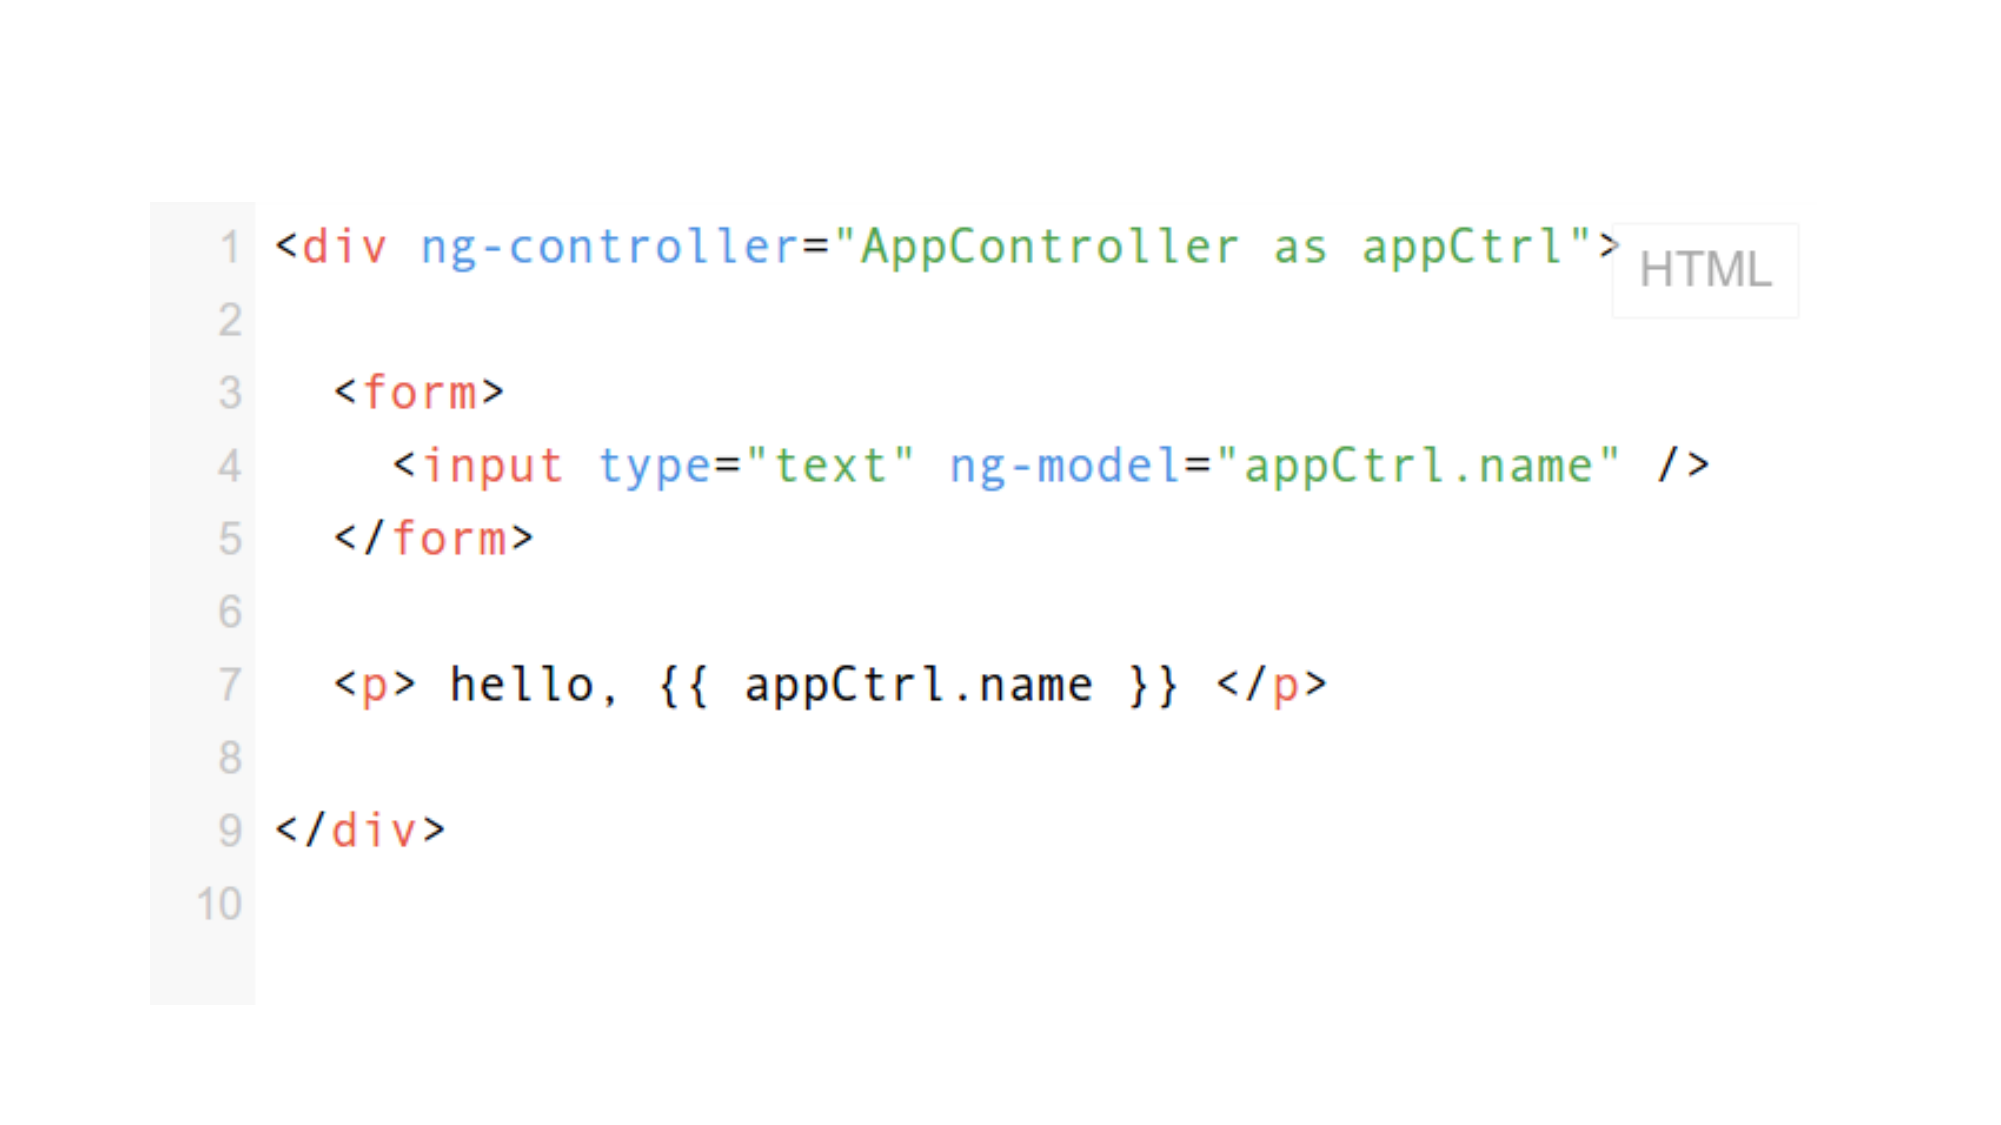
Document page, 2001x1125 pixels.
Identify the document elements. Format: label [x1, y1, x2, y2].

picture [150, 202, 1817, 1006]
